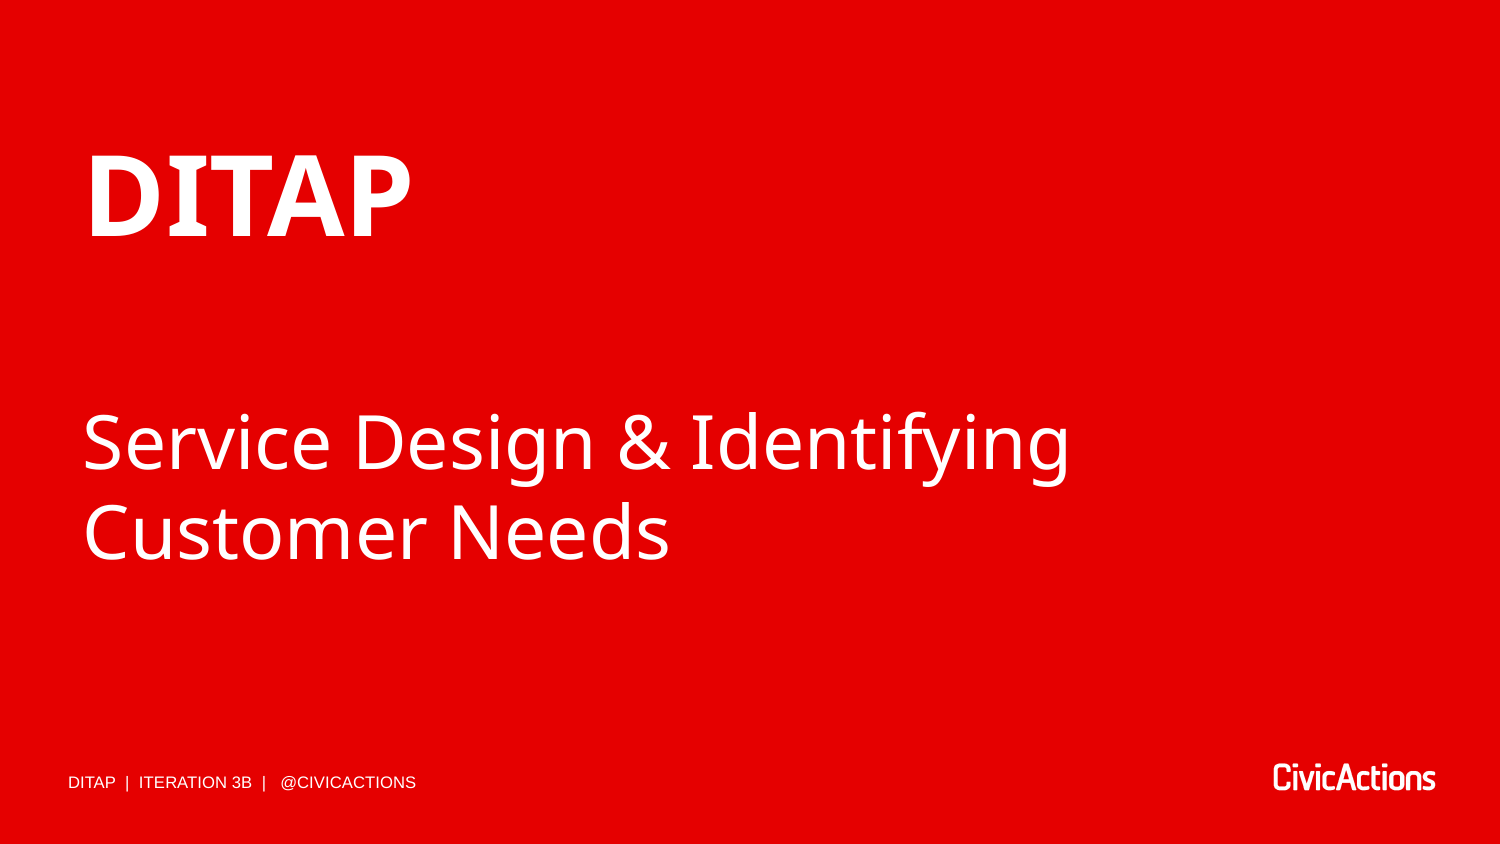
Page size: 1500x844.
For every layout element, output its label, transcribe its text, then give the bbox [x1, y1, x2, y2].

title DITAP Service Design & Identifying Customer Needs [73, 114, 1354, 563]
picture [1271, 758, 1438, 795]
